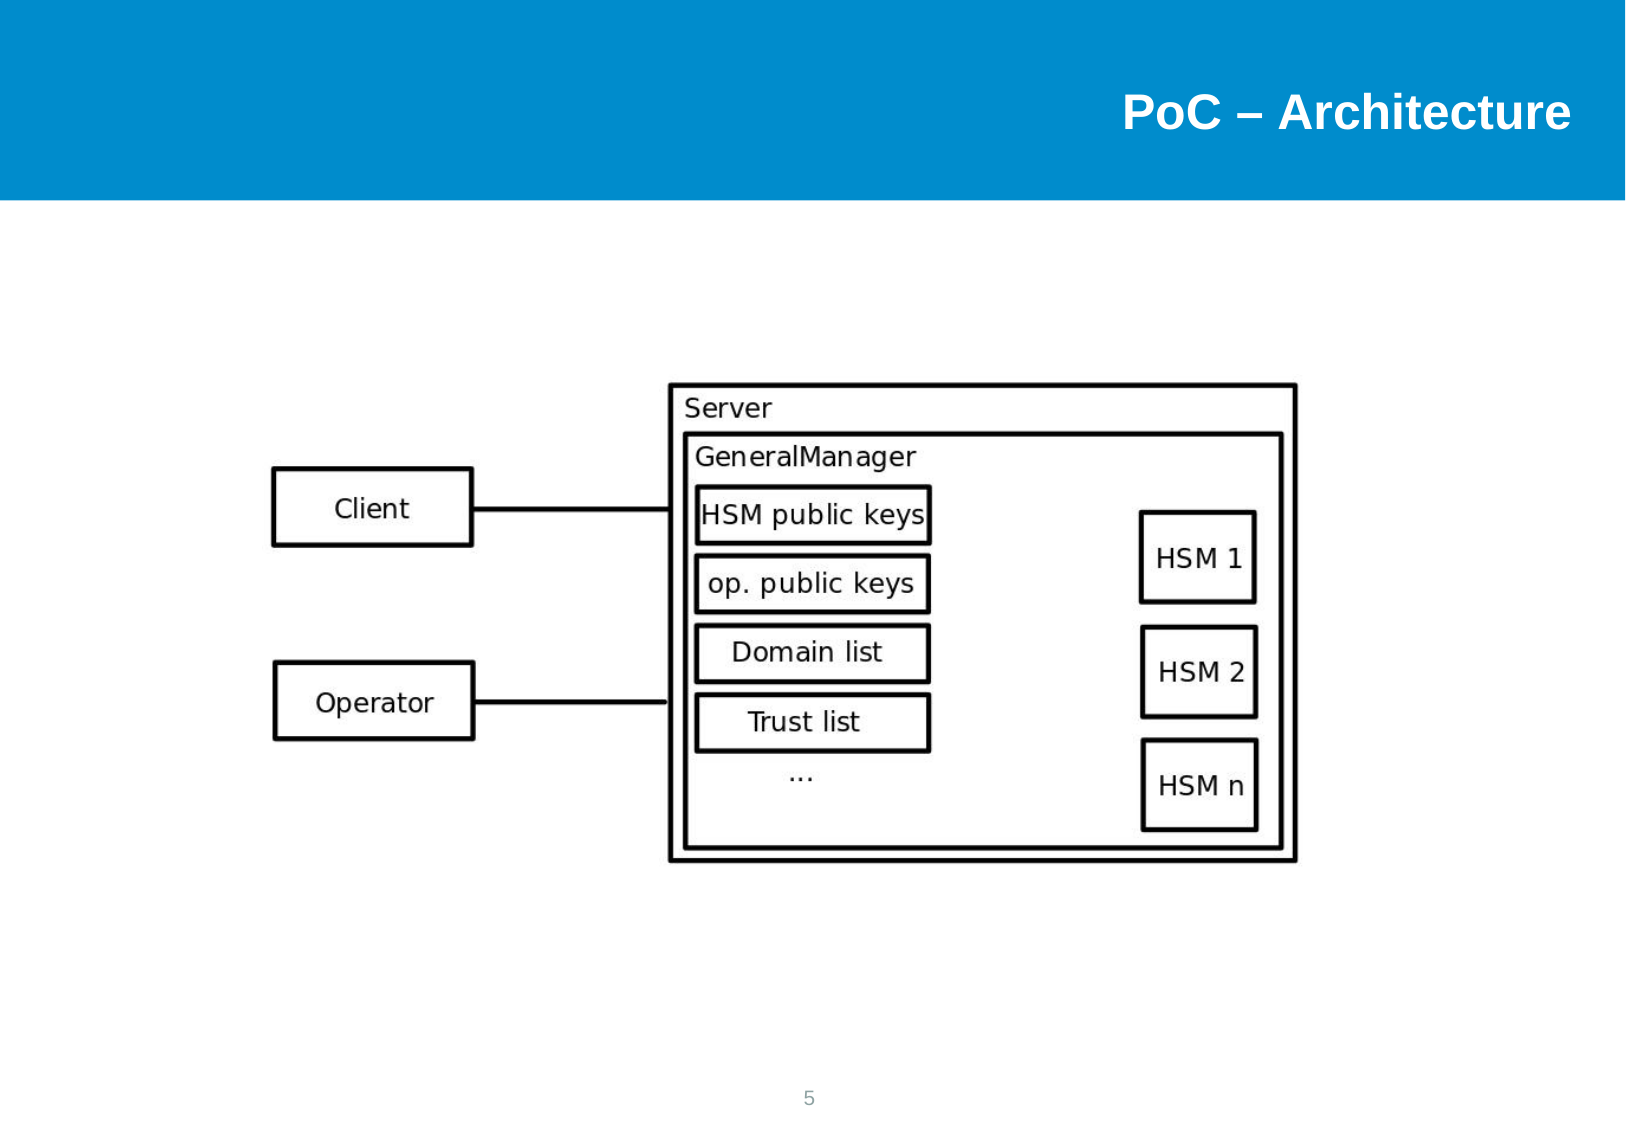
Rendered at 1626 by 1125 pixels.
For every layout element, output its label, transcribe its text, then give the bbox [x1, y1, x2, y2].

picture [262, 374, 1307, 870]
title PoC – Architecture [121, 37, 1573, 188]
